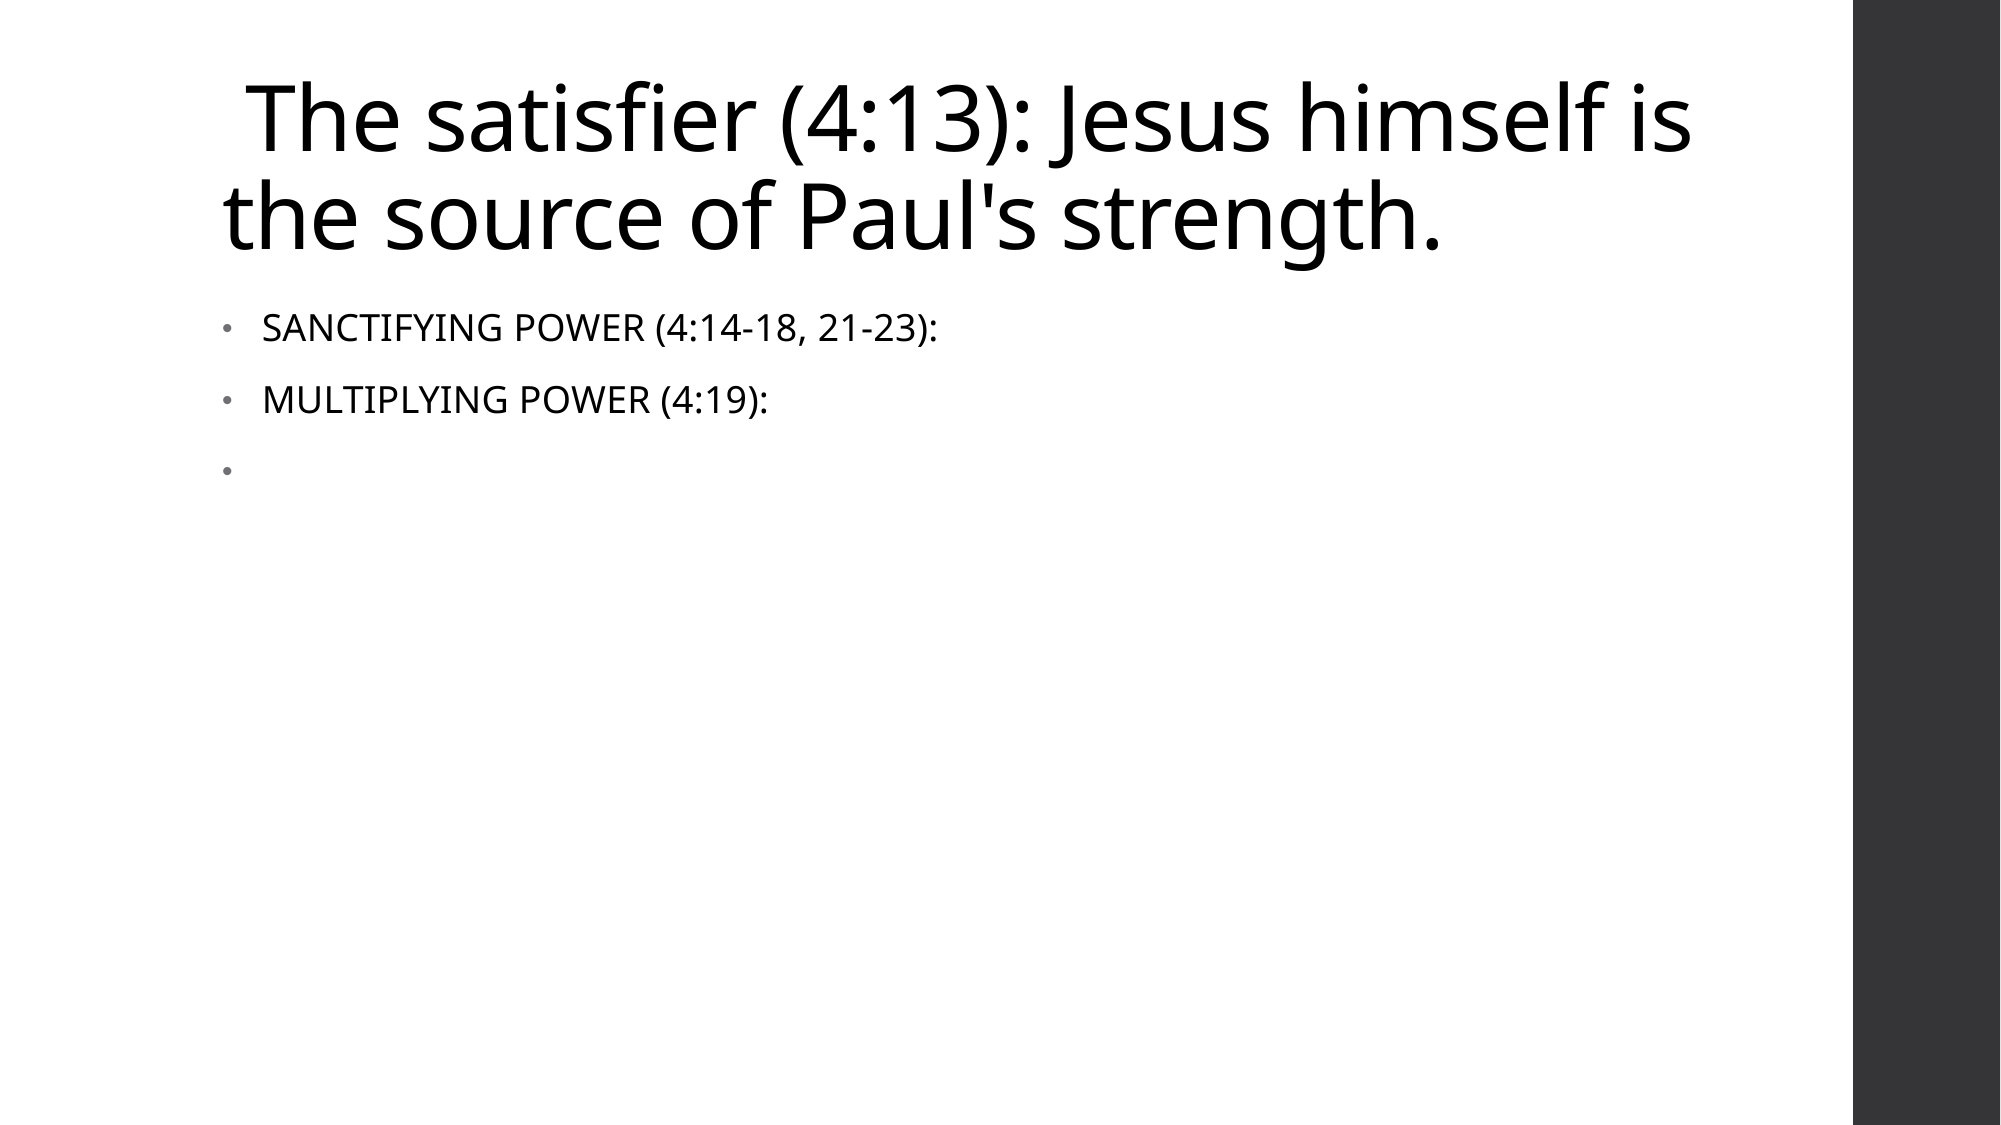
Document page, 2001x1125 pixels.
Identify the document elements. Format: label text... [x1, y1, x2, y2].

title The satisfier (4:13): Jesus himself is the source of Paul's strength. [206, 60, 1797, 278]
list SANCTIFYING POWER (4:14-18, 21-23): MULTIPLYING POWER (4:19): [206, 299, 1617, 1014]
